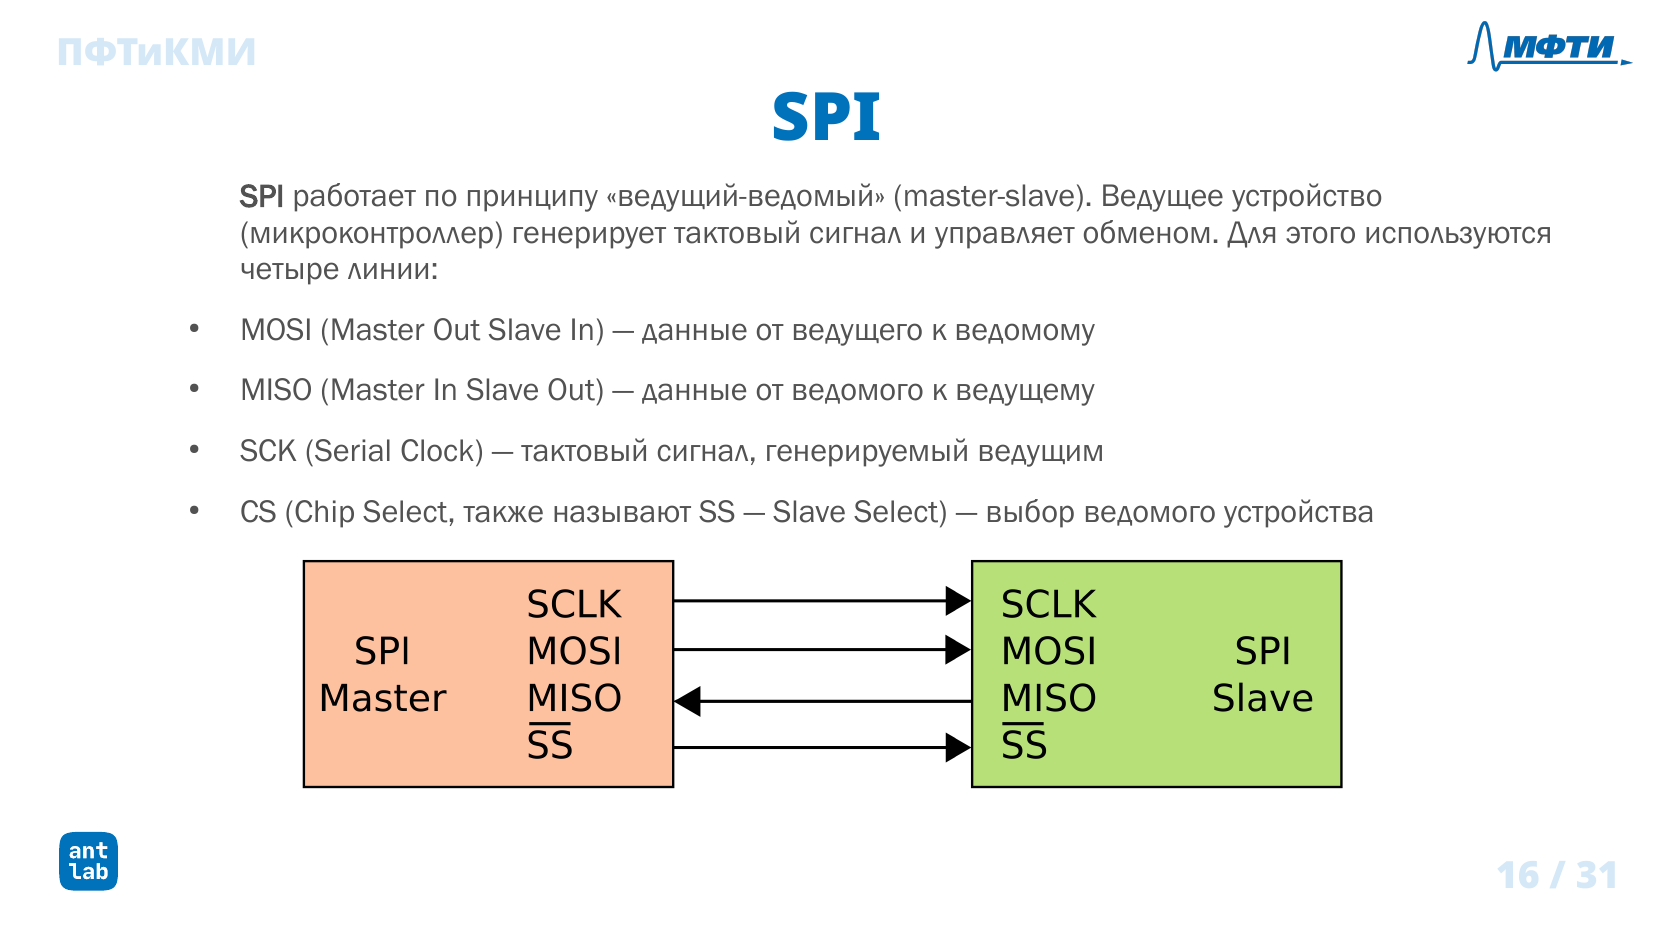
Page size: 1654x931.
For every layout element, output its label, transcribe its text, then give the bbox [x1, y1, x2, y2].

title SPI [82, 20, 1571, 209]
list SPI работает по принципу «ведущий-ведомый» (master-slave). Ведущее устройство (микроконтроллер) генерирует тактовый сигнал и управляет обменом. Для этого используются четыре линии: MOSI (Master Out Slave In) — данные от ведущего к ведомому MISO (Master In Slave Out) — данные от ведомого к ведущему SCK (Serial Clock) — тактовый сигнал, генерируемый ведущим CS (Chip Select, также называют SS — Slave Select) — выбор ведомого устройства [171, 177, 1565, 532]
picture [236, 501, 1506, 898]
picture [1446, 0, 1654, 93]
